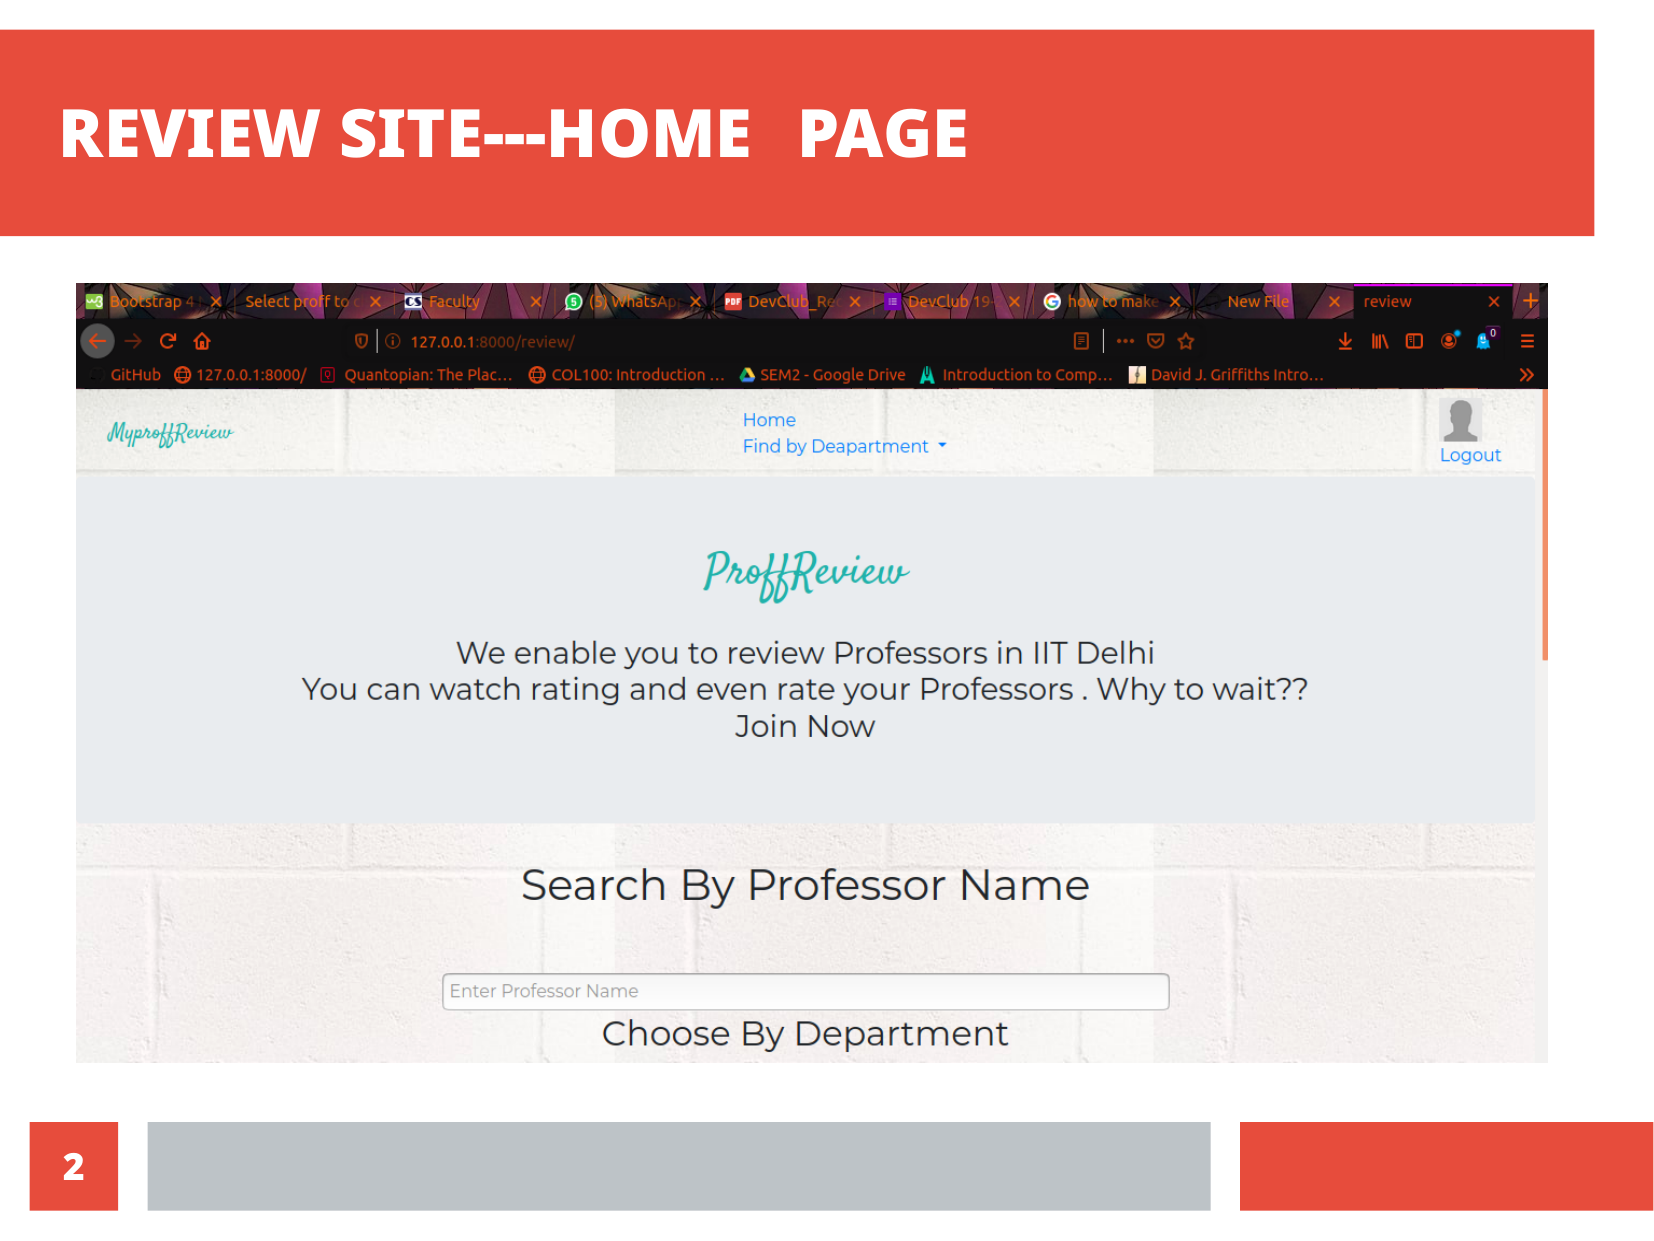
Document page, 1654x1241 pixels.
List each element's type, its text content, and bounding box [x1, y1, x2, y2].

title REVIEW SITE---HOME PAGE [59, 29, 1595, 178]
picture [76, 283, 1548, 1063]
